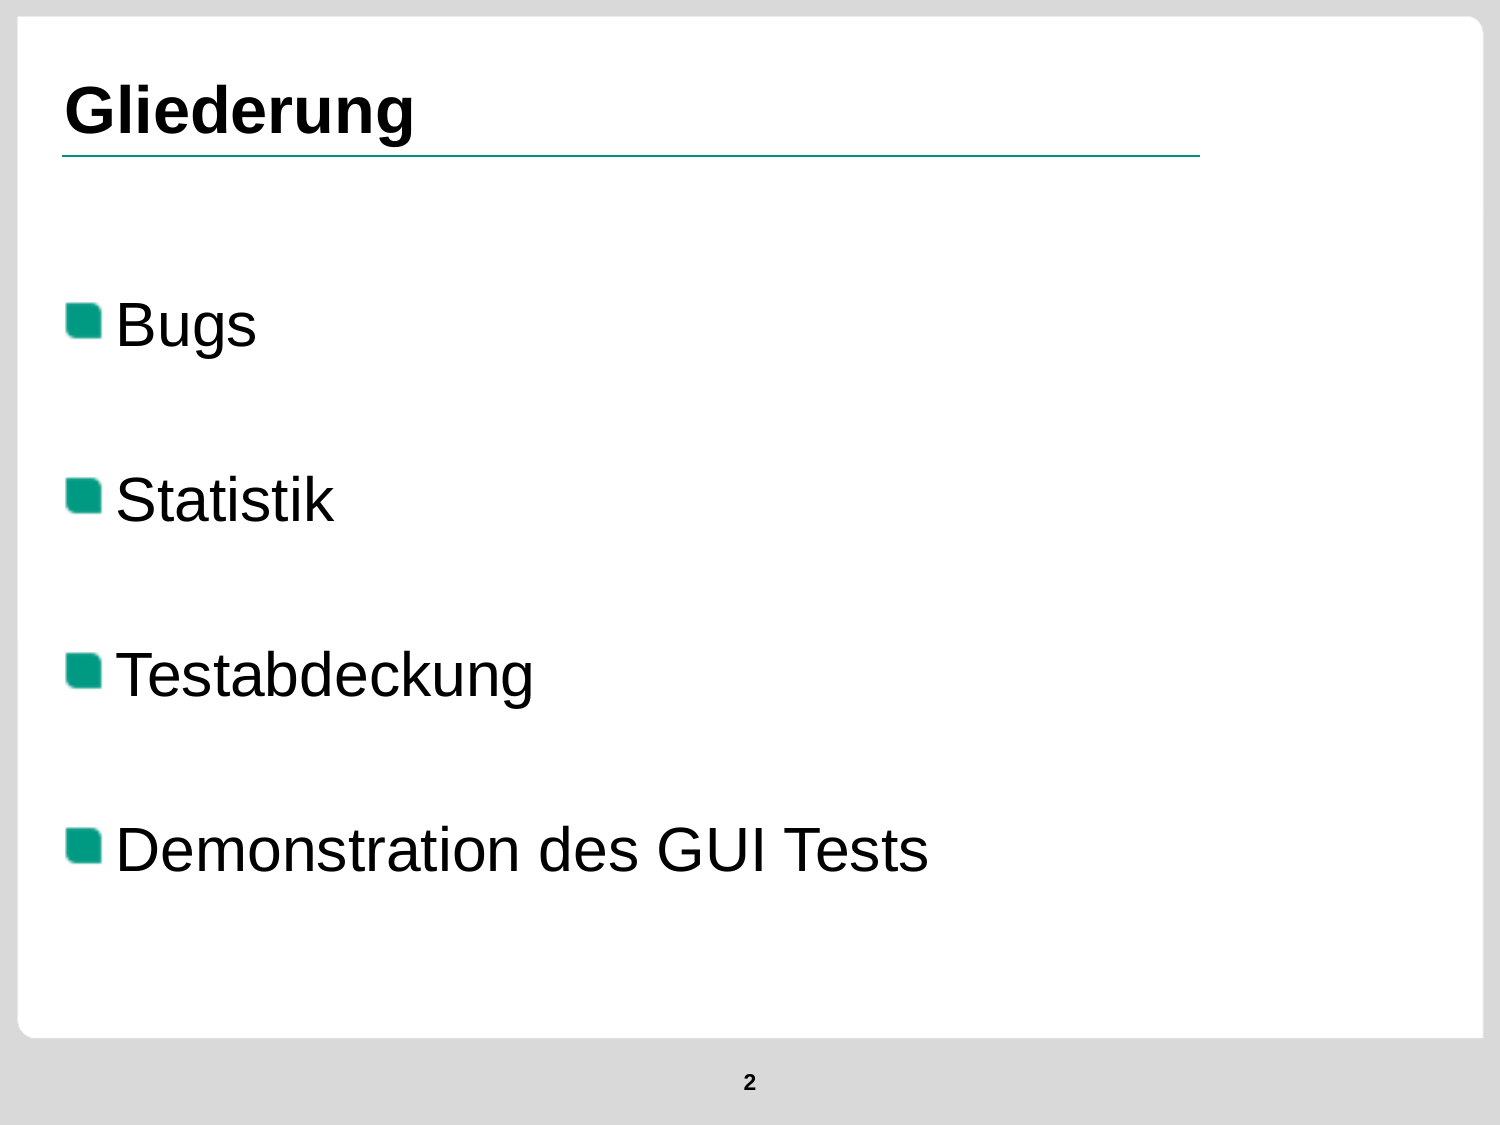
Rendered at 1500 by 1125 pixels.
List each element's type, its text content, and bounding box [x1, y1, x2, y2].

title Gliederung [64, 54, 1114, 147]
list Bugs Statistik Testabdeckung Demonstration des GUI Tests [64, 196, 1436, 1000]
picture [0, 0, 1500, 1125]
